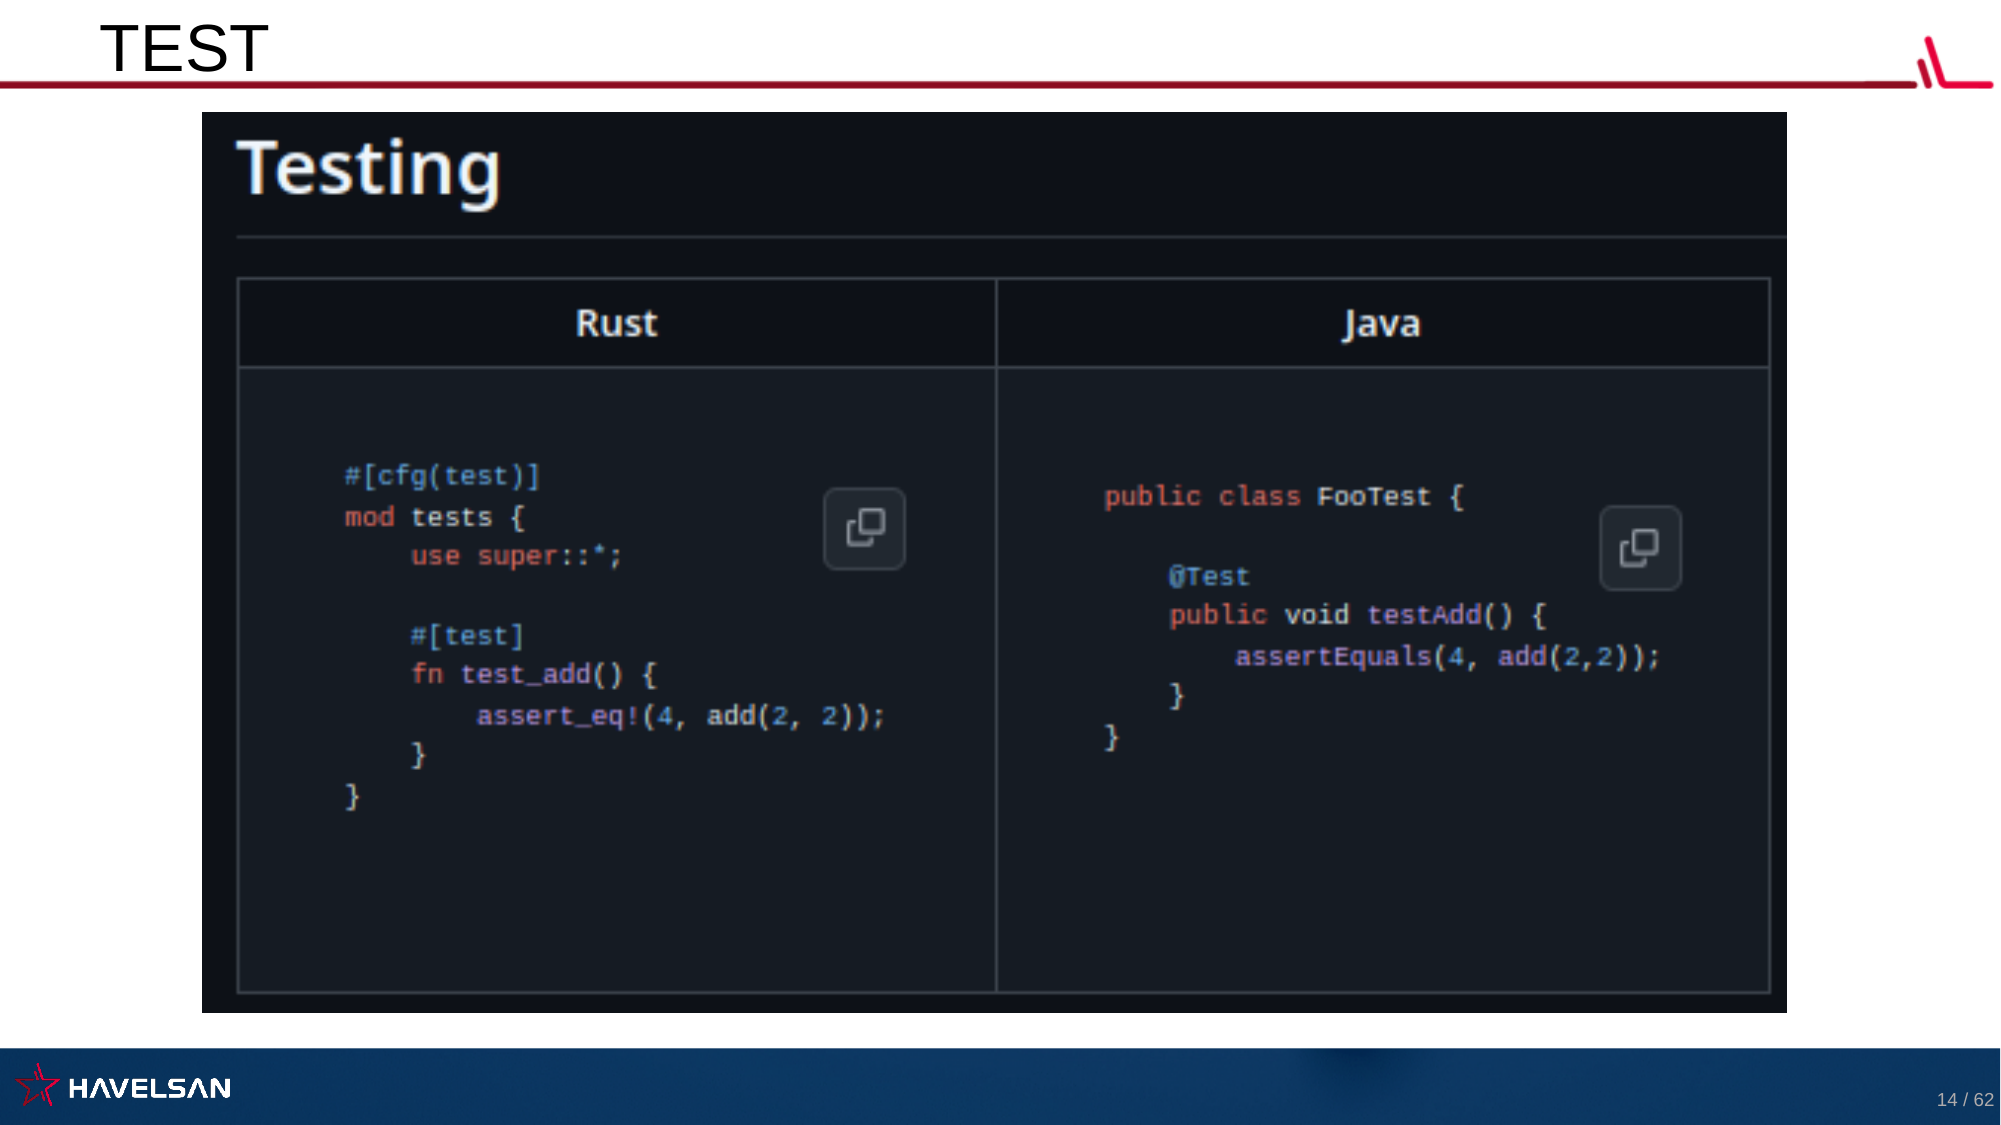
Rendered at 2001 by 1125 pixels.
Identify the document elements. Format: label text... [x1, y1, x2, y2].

title TEST [99, 44, 1686, 55]
picture [0, 0, 2001, 1125]
